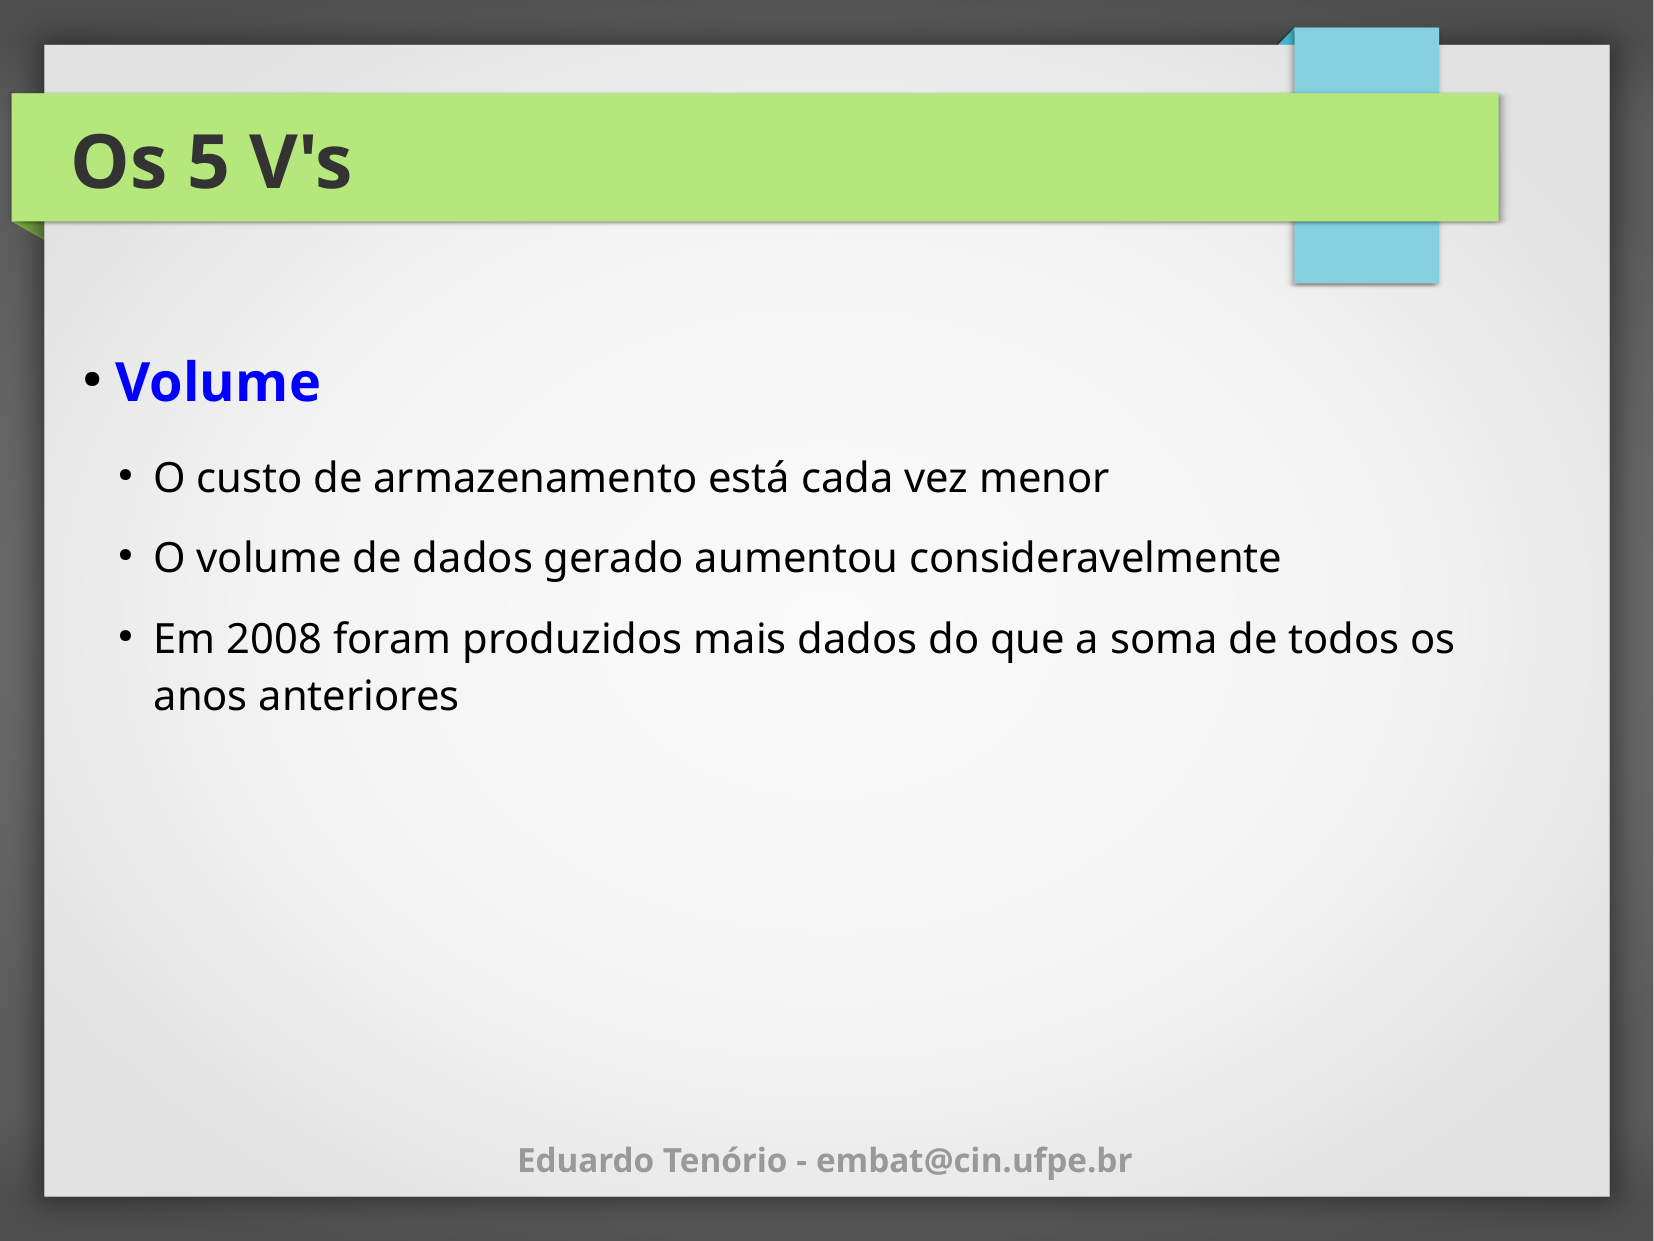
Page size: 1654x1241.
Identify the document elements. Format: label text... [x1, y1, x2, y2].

title Os 5 V's [70, 97, 1229, 221]
text_box Eduardo Tenório - embat@cin.ufpe.br [45, 1130, 1606, 1201]
list Volume O custo de armazenamento está cada vez menor O volume de dados gerado aumentou consideravelmente Em 2008 foram produzidos mais dados do que a soma de todos os anos anteriores [82, 343, 1538, 1063]
picture [0, 0, 1654, 1241]
